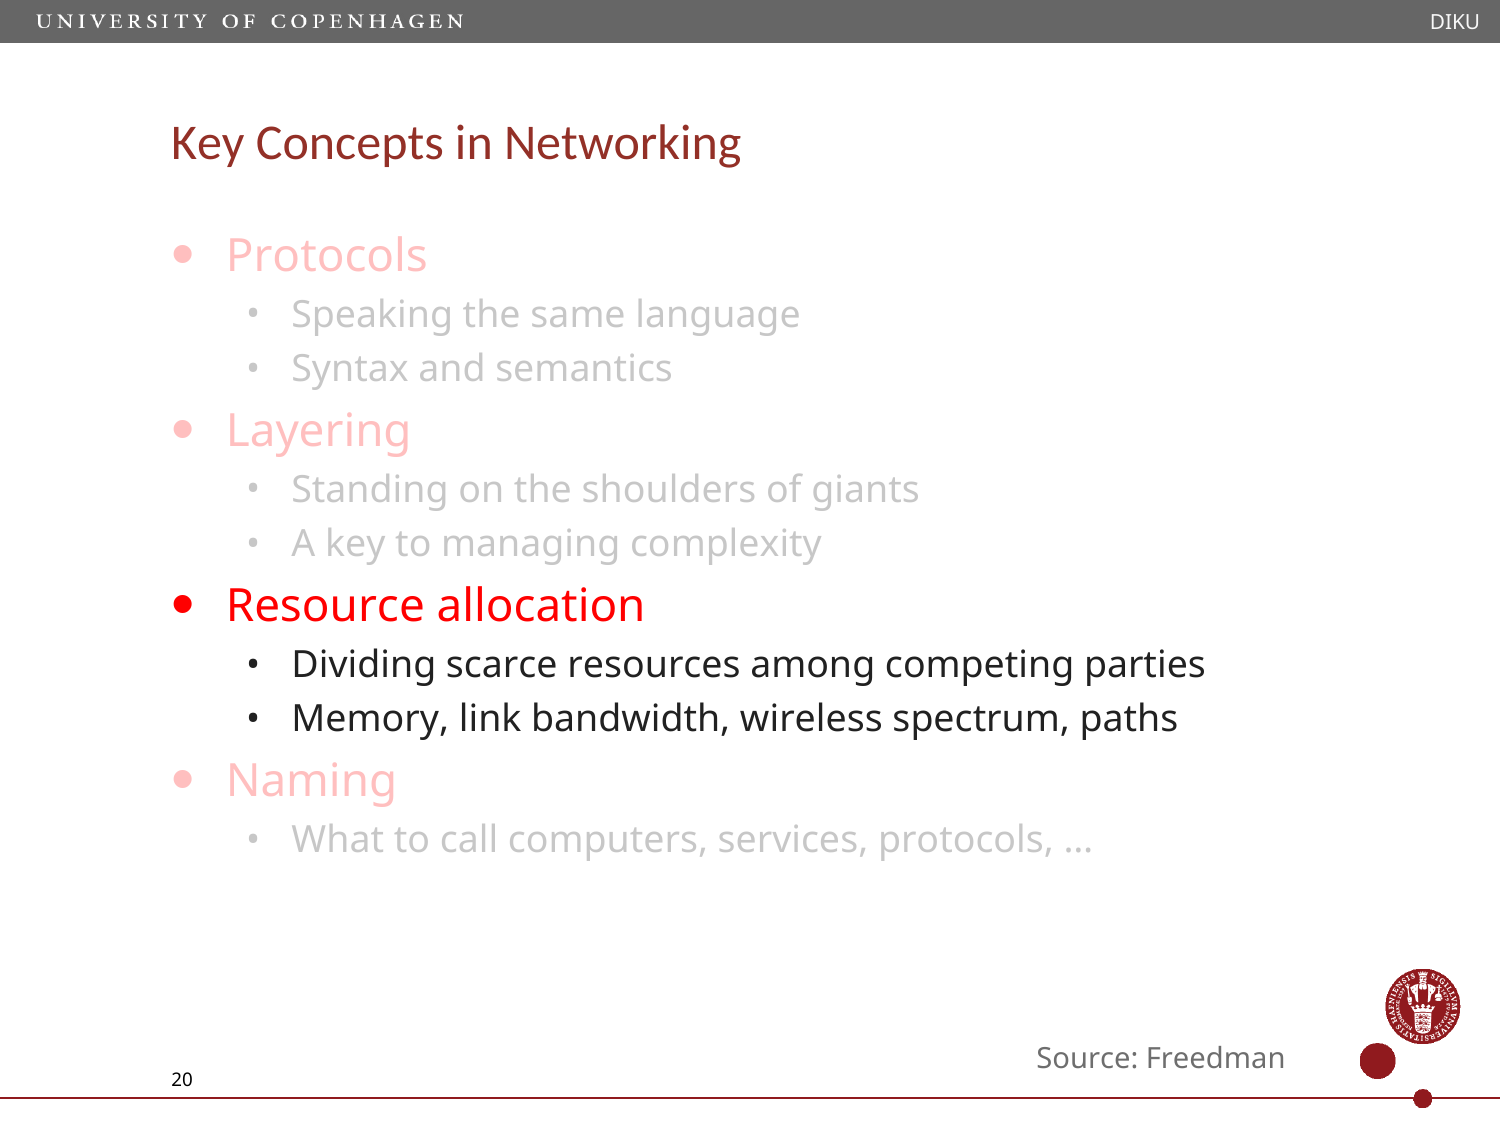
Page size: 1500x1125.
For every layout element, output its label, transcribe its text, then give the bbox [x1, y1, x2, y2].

text_box [150, 750, 1381, 946]
picture [0, 910, 1500, 1122]
text_box Source: Freedman [1021, 1031, 1341, 1083]
text_box <number> [171, 1067, 522, 1092]
text_box Key Concepts in Networking [171, 75, 1329, 171]
text_box DIKU [469, 0, 1495, 43]
text_box [150, 210, 1381, 571]
text_box Protocols Speaking the same language Syntax and semantics Layering Standing on the shoulders of giants A key to managing complexity Resource allocation Dividing scarce resources among competing parties Memory, link bandwidth, wireless spectrum, paths Naming What to call computers, services, protocols, … [171, 571, 1329, 750]
